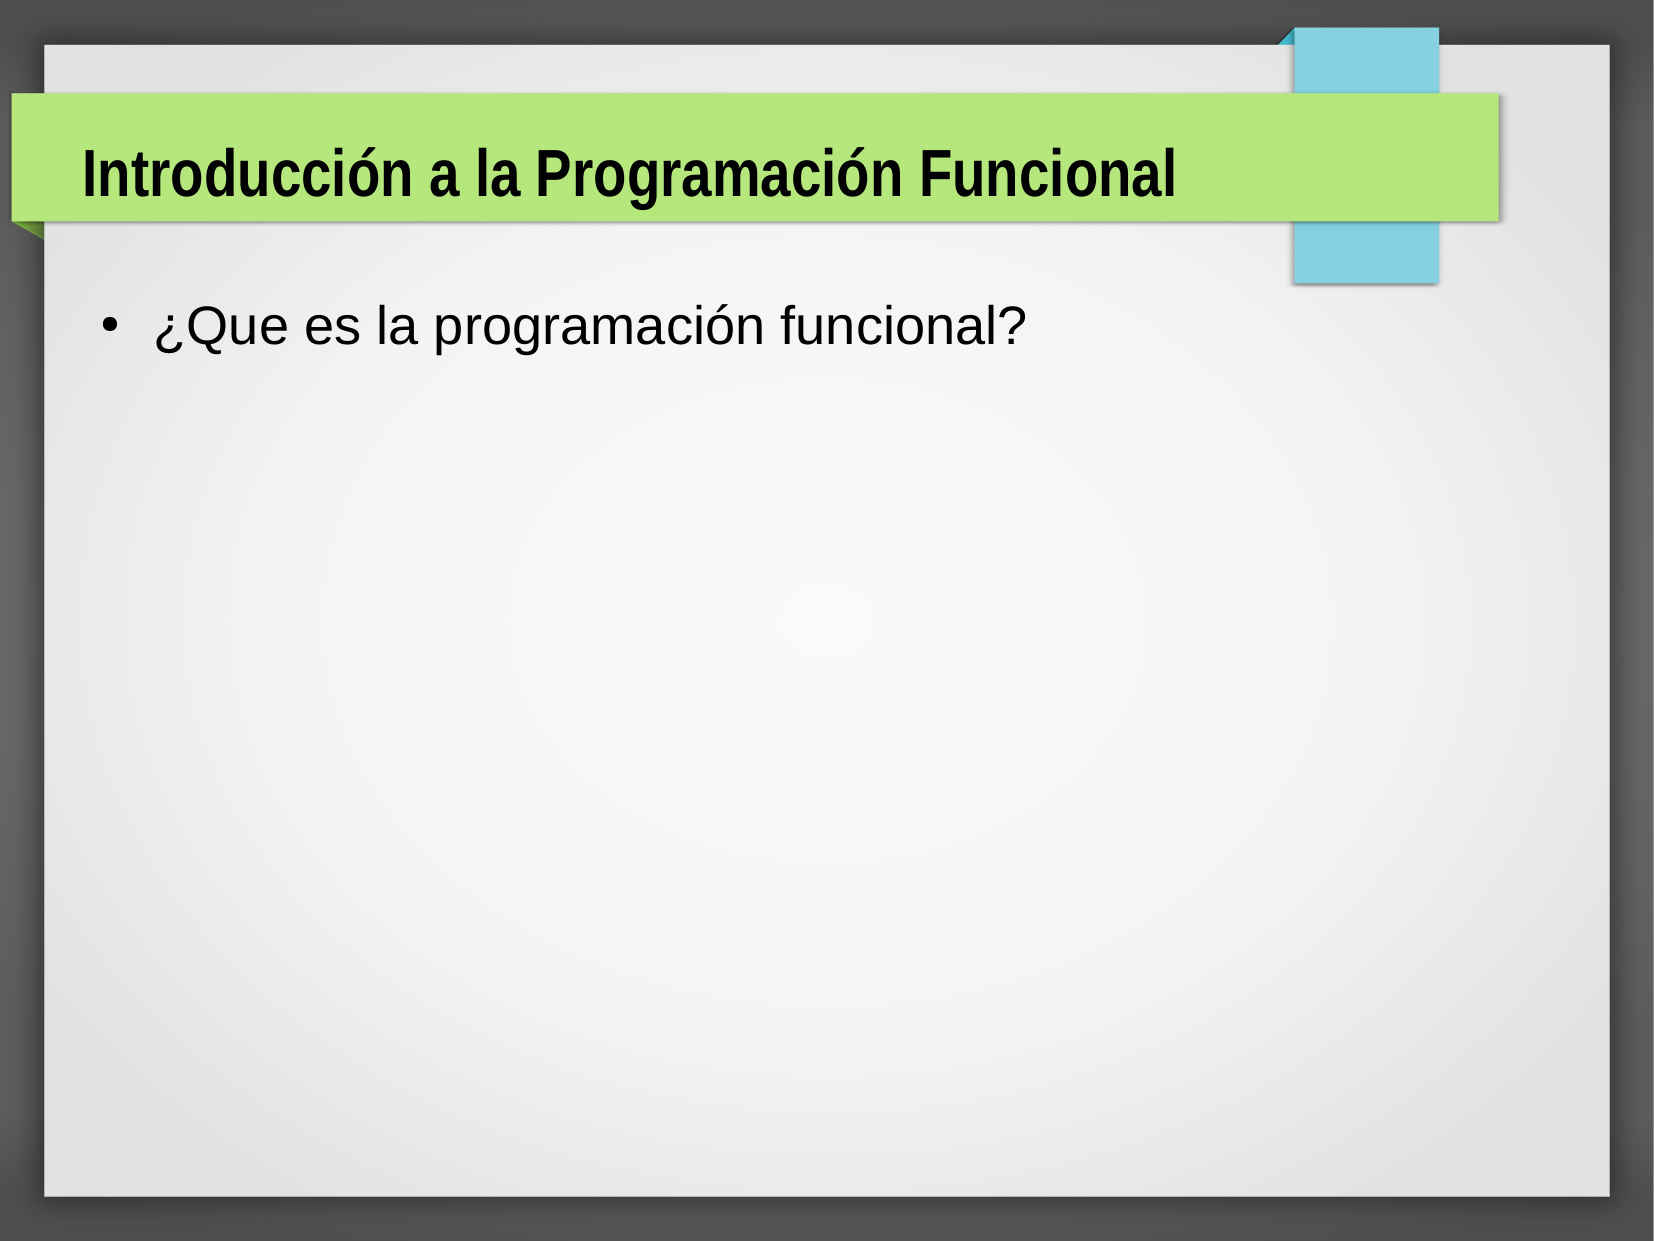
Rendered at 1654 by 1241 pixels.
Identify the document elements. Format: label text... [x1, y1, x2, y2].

title Introducción a la Programación Funcional [82, 94, 1264, 213]
list ¿Que es la programación funcional? [82, 295, 1571, 1015]
picture [0, 0, 1654, 1241]
